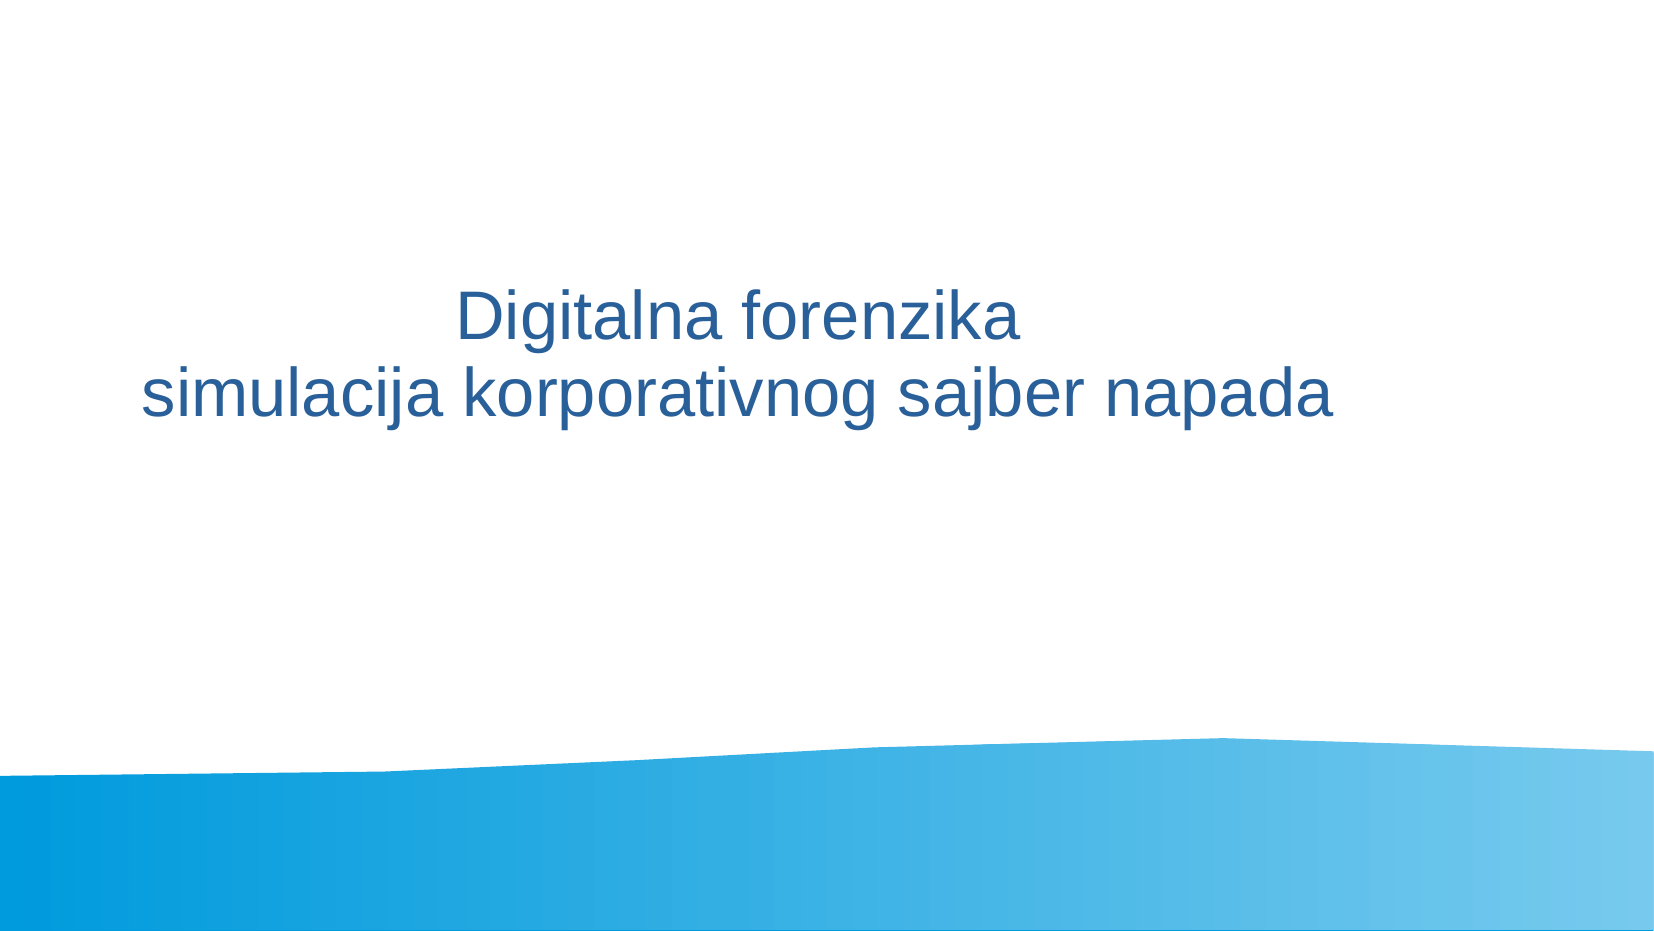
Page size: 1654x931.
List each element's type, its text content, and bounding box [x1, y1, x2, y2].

title Digitalna forenzika simulacija korporativnog sajber napada [0, 265, 1477, 443]
